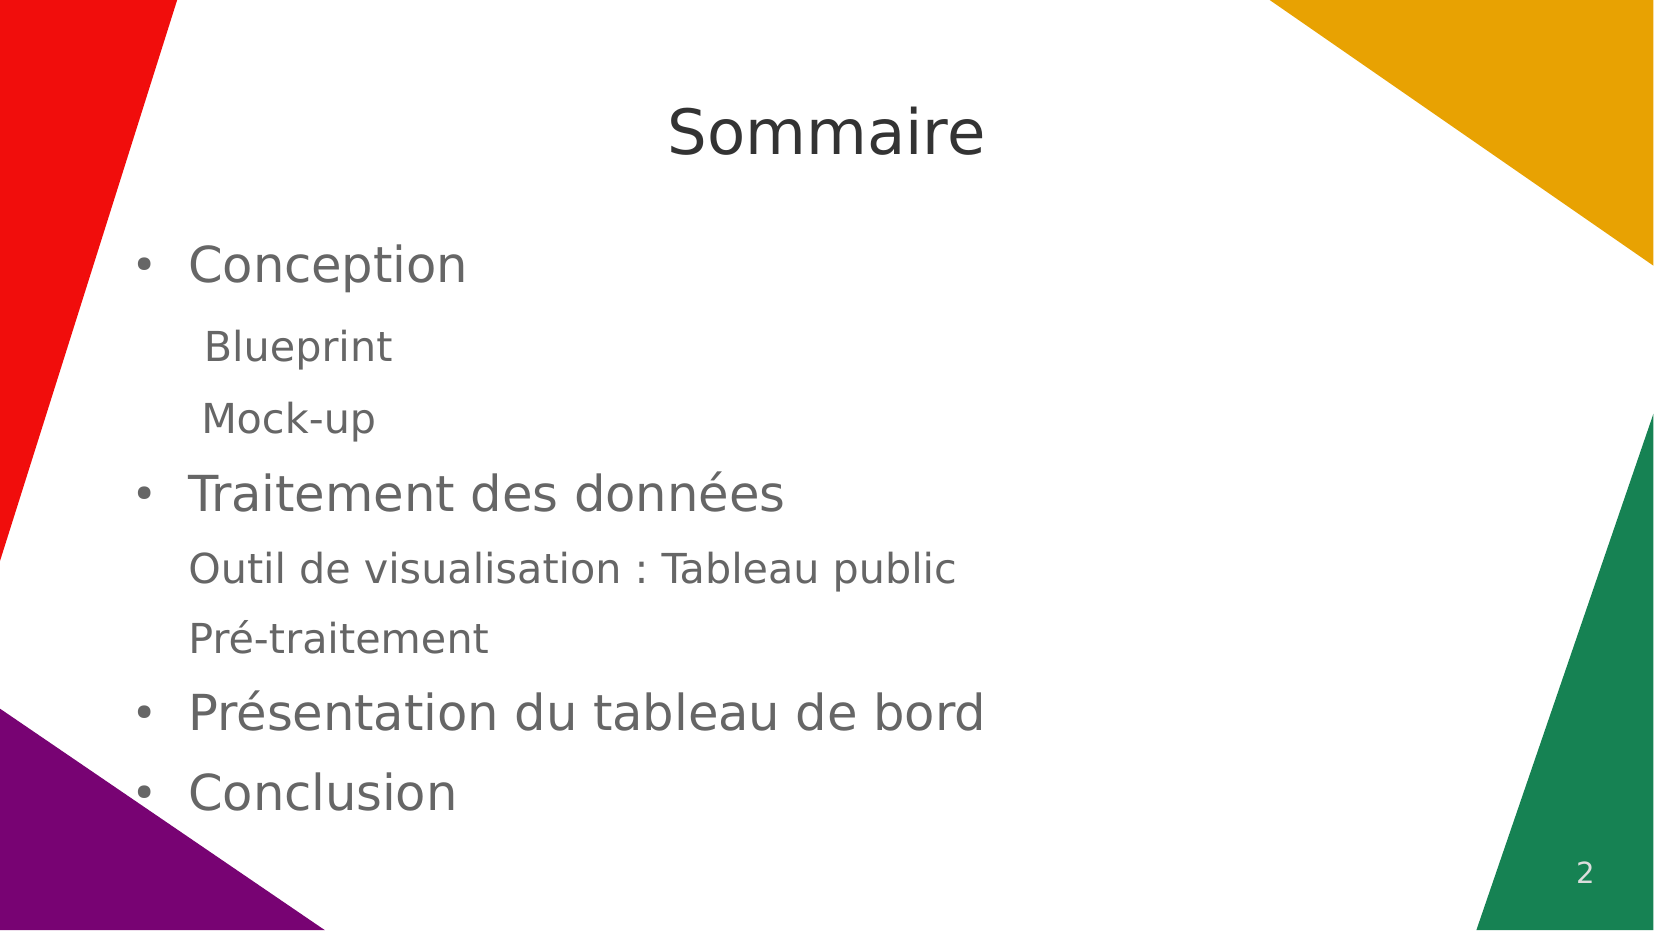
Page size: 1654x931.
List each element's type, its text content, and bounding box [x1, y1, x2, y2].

title Sommaire [118, 59, 1536, 207]
list Conception Blueprint Mock-up Traitement des données Outil de visualisation : Tableau public Pré-traitement Présentation du tableau de bord Conclusion [118, 236, 1536, 827]
